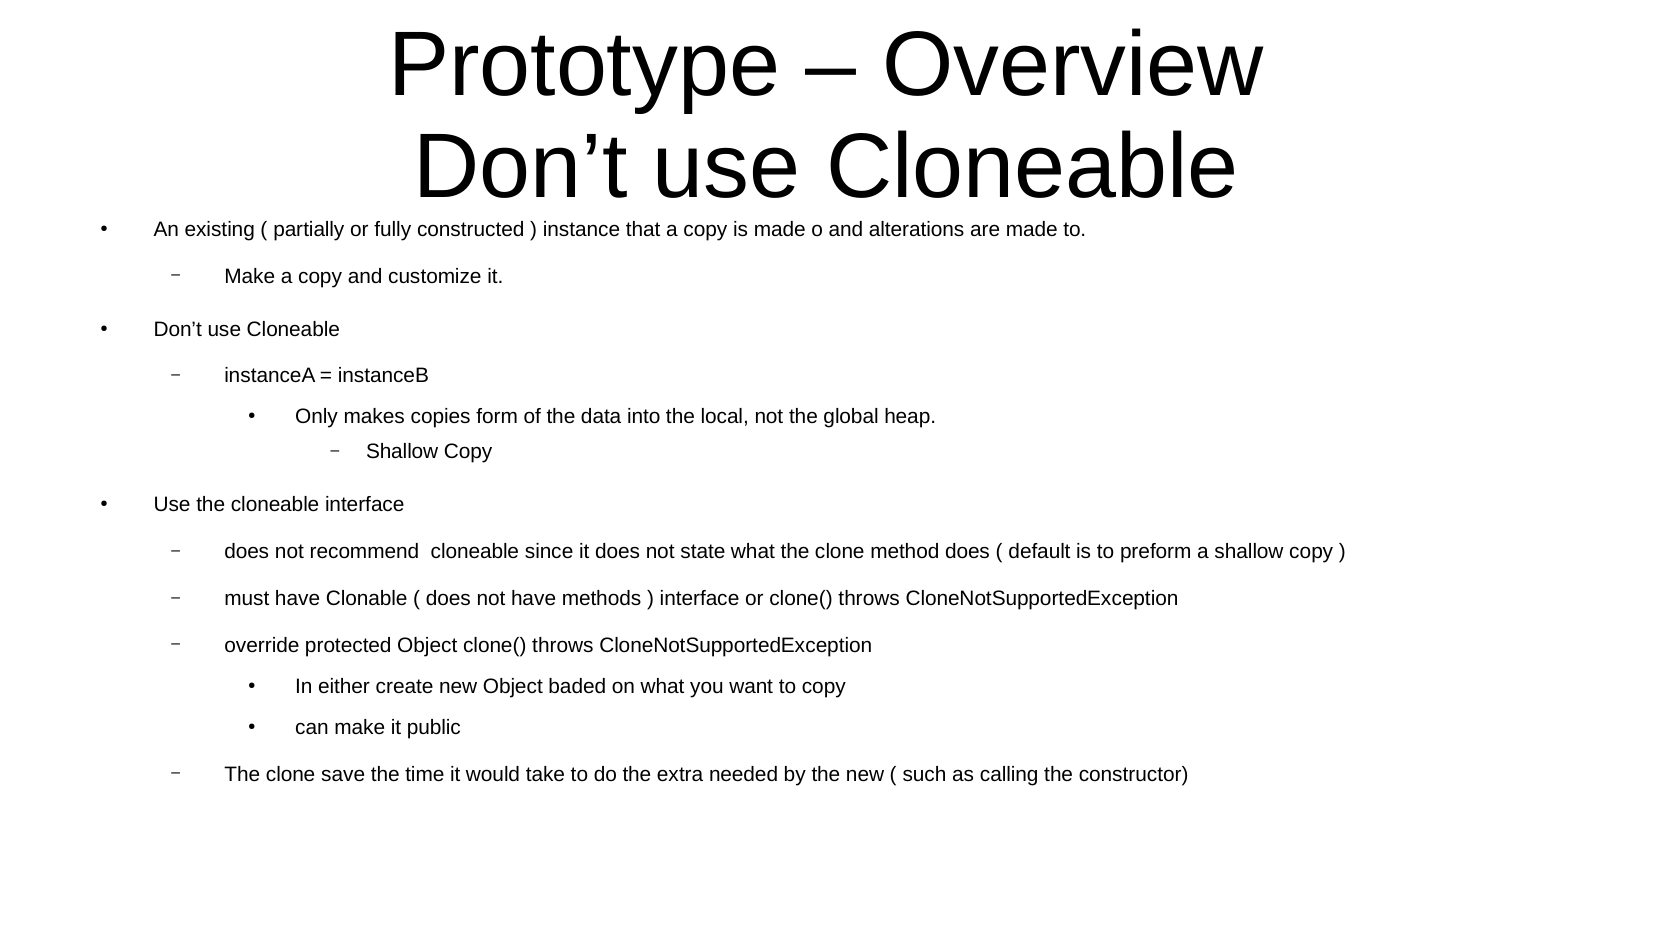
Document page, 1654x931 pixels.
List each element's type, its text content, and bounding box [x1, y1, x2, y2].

title Prototype – Overview Don’t use Cloneable [82, 12, 1571, 217]
list An existing ( partially or fully constructed ) instance that a copy is made o and alterations are made to. Make a copy and customize it. Don’t use Cloneable instanceA = instanceB Only makes copies form of the data into the local, not the global heap. Shallow Copy Use the cloneable interface does not recommend cloneable since it does not state what the clone method does ( default is to preform a shallow copy ) must have Clonable ( does not have methods ) interface or clone() throws CloneNotSupportedException override protected Object clone() throws CloneNotSupportedException In either create new Object baded on what you want to copy can make it public The clone save the time it would take to do the extra needed by the new ( such as calling the constructor) [82, 217, 1621, 901]
